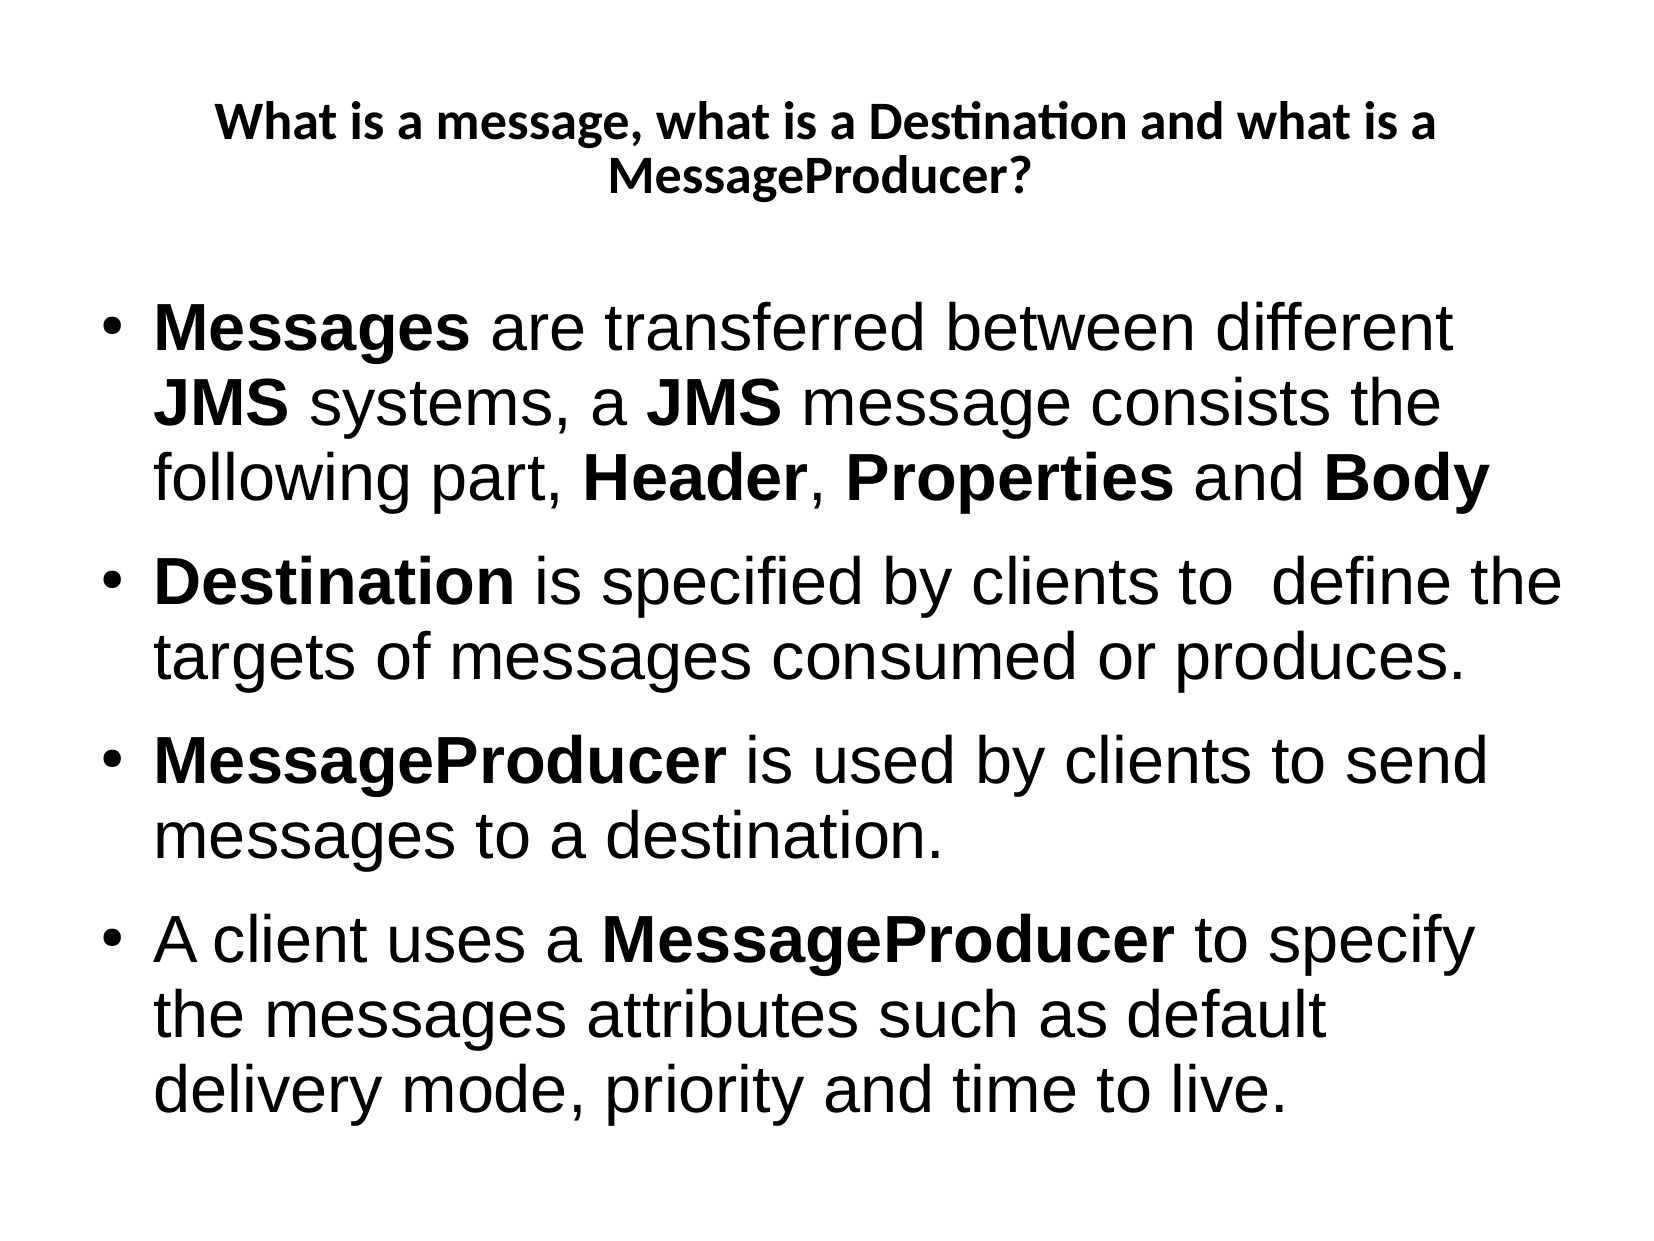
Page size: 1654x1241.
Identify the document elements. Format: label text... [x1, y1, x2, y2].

list Messages are transferred between different JMS systems, a JMS message consists the following part, Header, Properties and Body Destination is specified by clients to define the targets of messages consumed or produces. MessageProducer is used by clients to send messages to a destination. A client uses a MessageProducer to specify the messages attributes such as default delivery mode, priority and time to live. [82, 290, 1571, 1241]
title What is a message, what is a Destination and what is a MessageProducer? [82, 49, 1571, 257]
